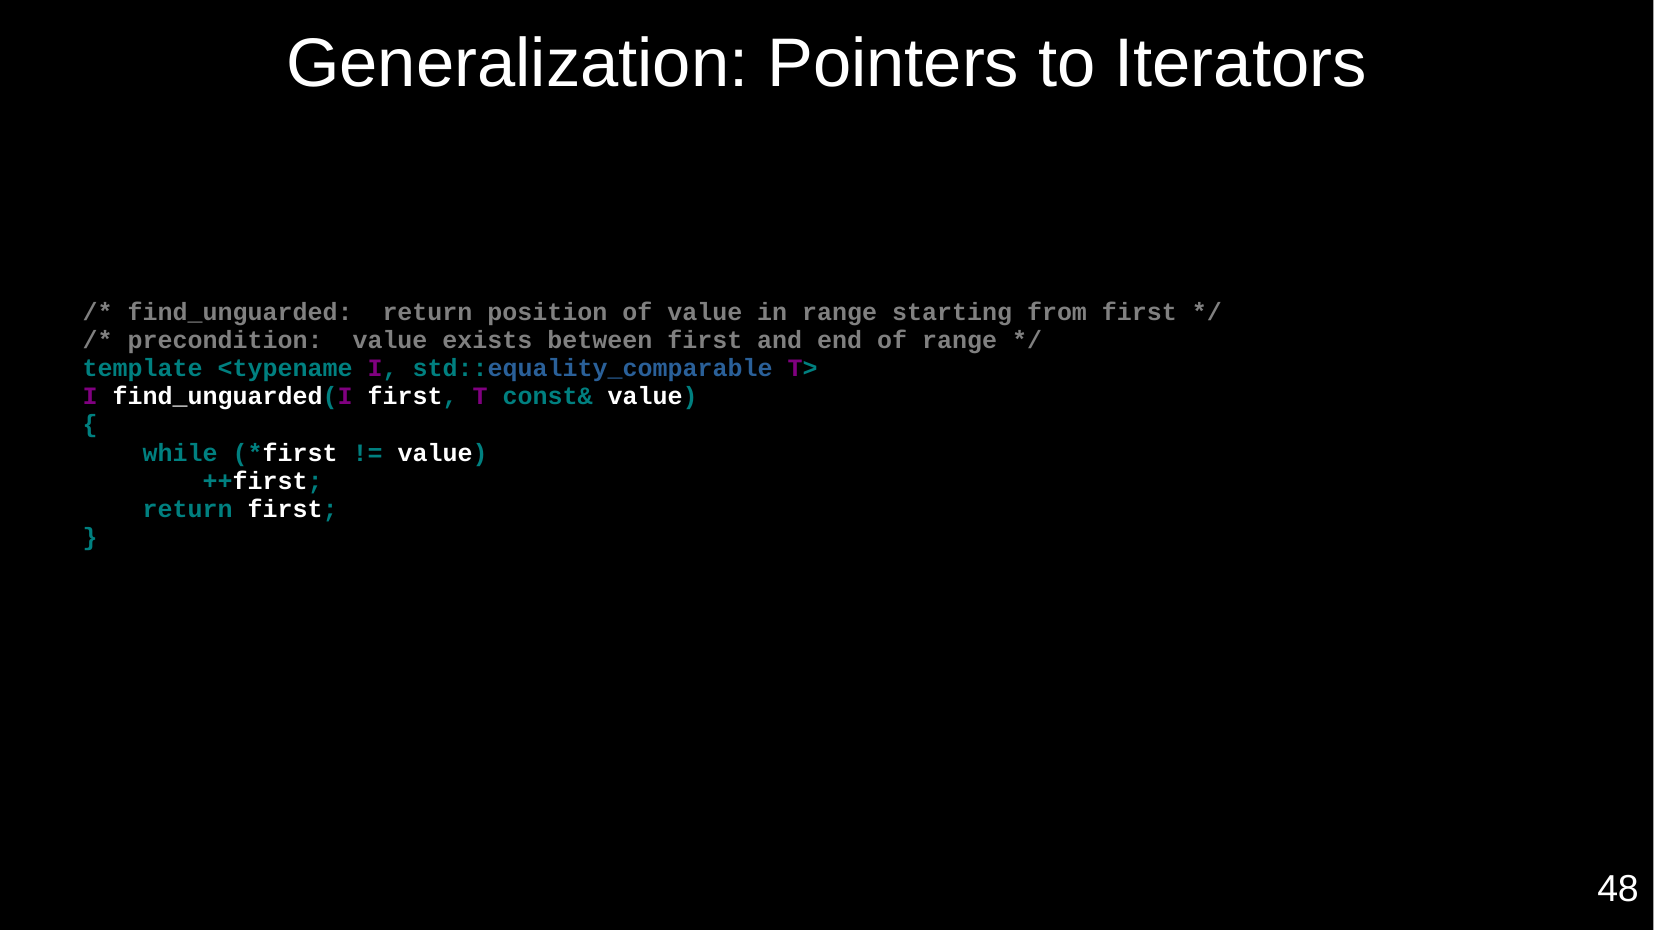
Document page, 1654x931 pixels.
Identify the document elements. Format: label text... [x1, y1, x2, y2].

title Generalization: Pointers to Iterators [82, 4, 1571, 121]
subtitle /* find_unguarded: return position of value in range starting from first */ /* precondition: value exists between first and end of range */ template <typename I, std::equality_comparable T> I find_unguarded(I first, T const& value) { while (*first != value) ++first; return first; } [82, 132, 1571, 889]
text_box <number> [1024, 860, 1654, 931]
